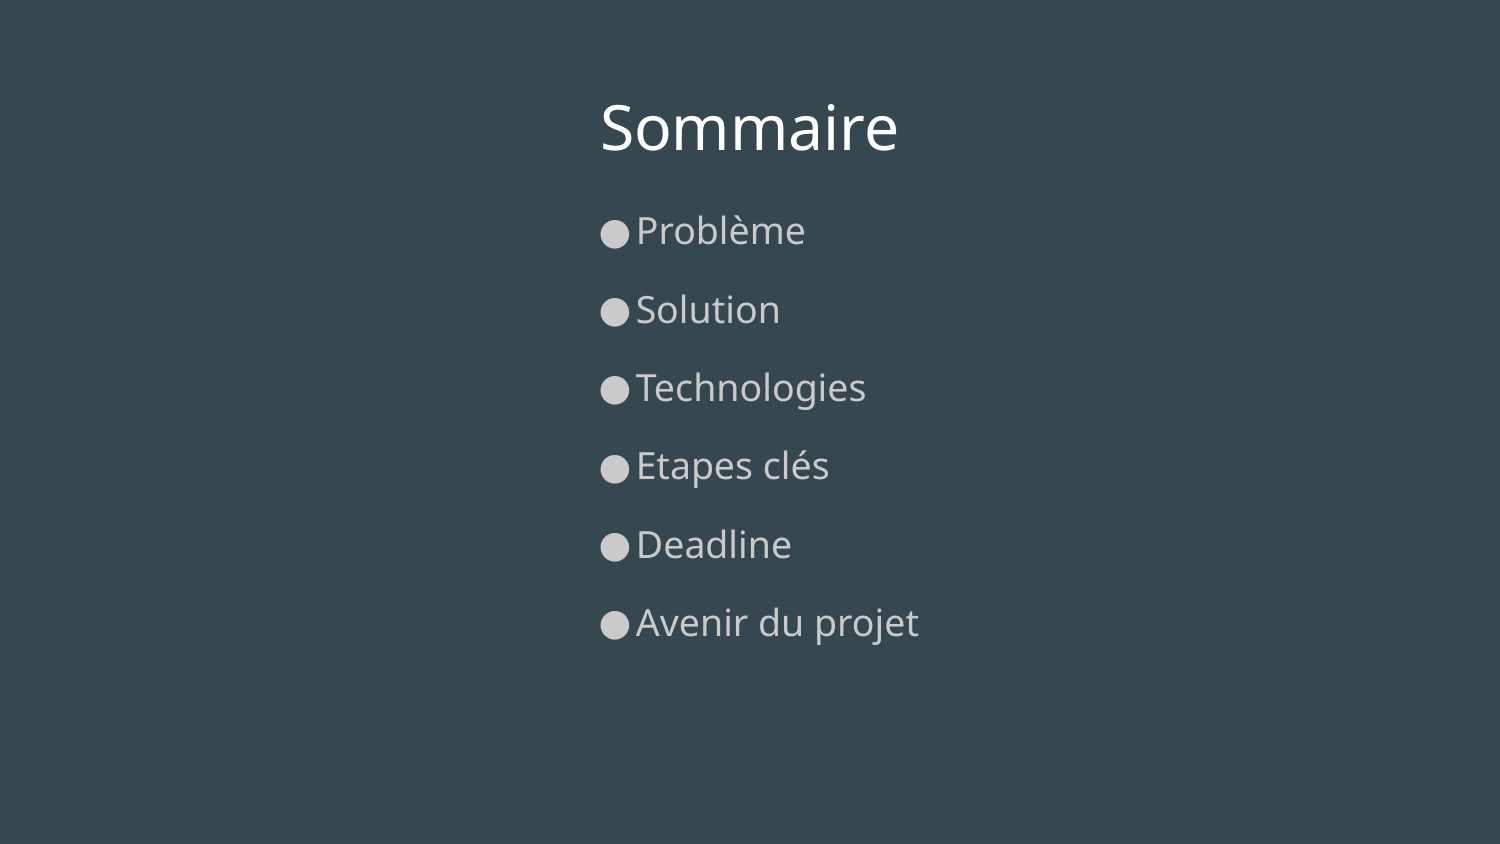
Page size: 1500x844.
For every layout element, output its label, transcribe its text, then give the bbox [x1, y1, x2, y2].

title Sommaire [51, 72, 1449, 167]
list Problème Solution Technologies Etapes clés Deadline Avenir du projet [545, 192, 1026, 753]
